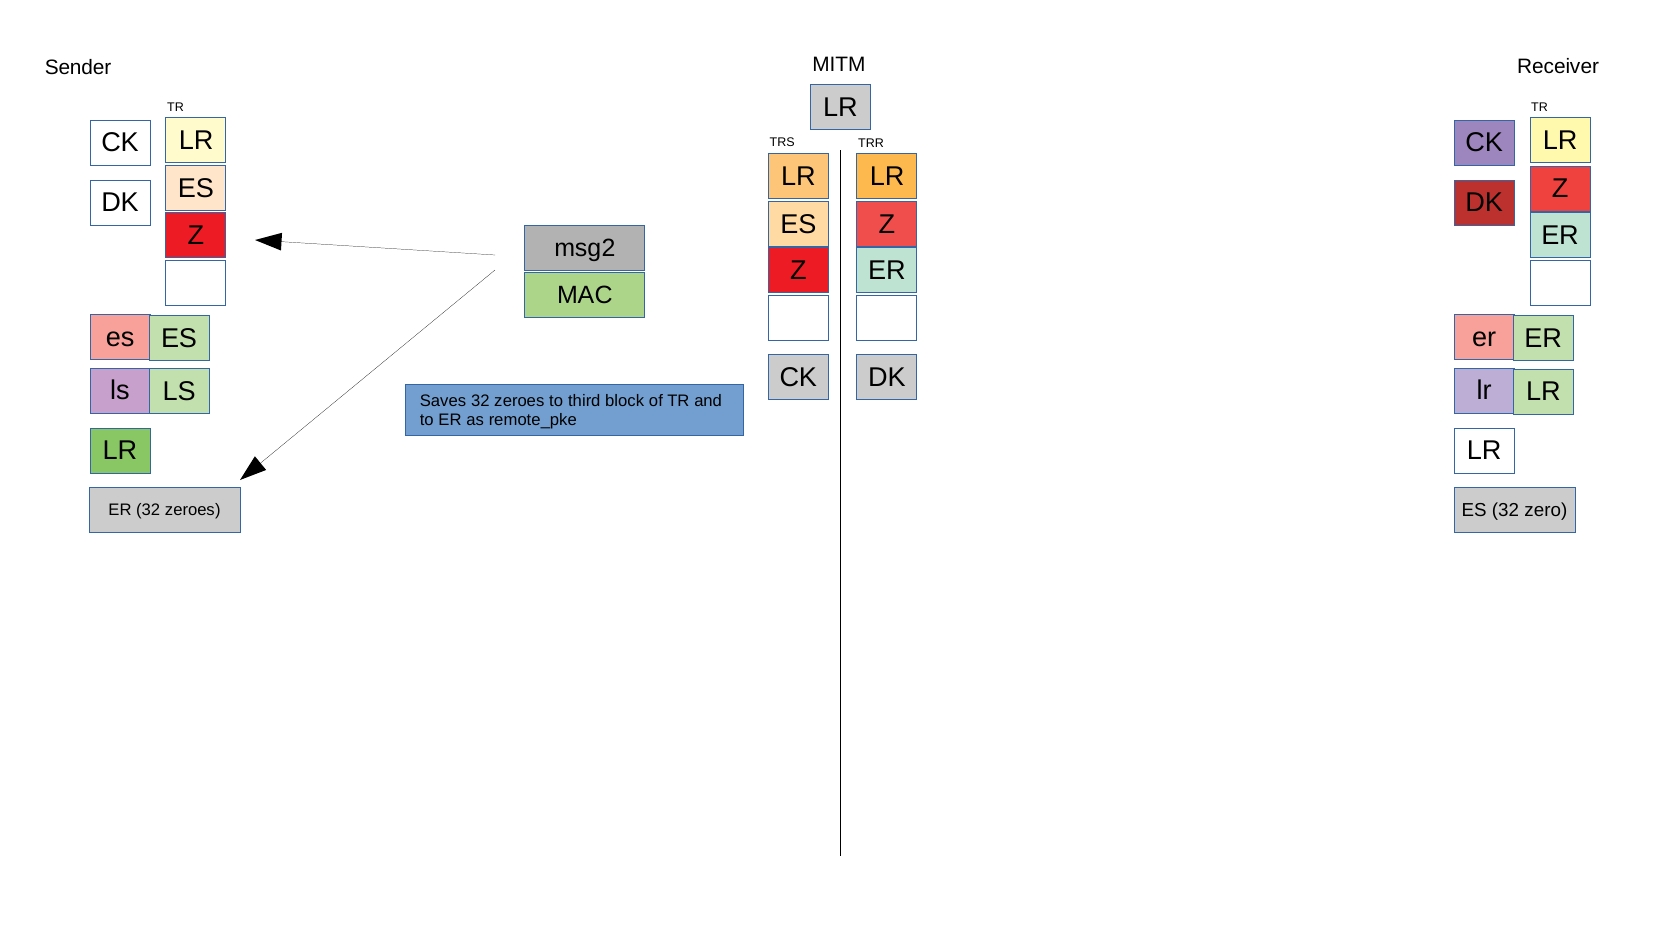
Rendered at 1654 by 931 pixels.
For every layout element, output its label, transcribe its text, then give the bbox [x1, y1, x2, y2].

text_box Receiver [1502, 47, 1654, 93]
text_box Saves 32 zeroes to third block of TR and to ER as remote_pke [405, 384, 744, 436]
text_box Z [856, 201, 917, 247]
text_box DK [90, 180, 151, 226]
text_box er [1454, 314, 1515, 360]
text_box [768, 295, 829, 341]
text_box Sender [30, 48, 196, 94]
text_box LR [165, 117, 226, 163]
text_box ES [149, 315, 210, 361]
text_box msg2 [524, 225, 645, 271]
text_box LR [810, 84, 871, 130]
text_box TR [152, 92, 213, 136]
text_box TRS [754, 128, 815, 172]
text_box ER [856, 247, 917, 293]
text_box DK [856, 354, 917, 400]
text_box TRR [843, 128, 904, 172]
text_box LR [1530, 117, 1591, 163]
text_box TR [1516, 92, 1577, 136]
text_box LR [768, 153, 829, 199]
text_box ER (32 zeroes) [89, 487, 241, 533]
text_box Z [768, 247, 829, 293]
text_box LR [90, 428, 151, 474]
text_box lr [1454, 368, 1515, 414]
text_box CK [768, 354, 829, 400]
text_box Z [1530, 166, 1591, 212]
text_box LR [1454, 428, 1515, 474]
text_box es [90, 314, 151, 360]
text_box [1530, 260, 1591, 306]
text_box ER [1530, 212, 1591, 258]
text_box CK [90, 120, 151, 166]
text_box MITM [797, 45, 886, 91]
text_box [165, 260, 226, 306]
text_box DK [1454, 180, 1515, 226]
text_box MAC [524, 272, 645, 318]
text_box [856, 295, 917, 341]
text_box LR [1513, 369, 1574, 415]
text_box ES (32 zero) [1454, 487, 1576, 533]
text_box ls [90, 368, 149, 414]
text_box ES [768, 201, 829, 247]
text_box LR [856, 153, 917, 199]
text_box Z [165, 212, 226, 258]
text_box ER [1513, 315, 1574, 361]
text_box ES [165, 165, 226, 211]
text_box CK [1454, 120, 1515, 166]
text_box LS [149, 368, 210, 414]
